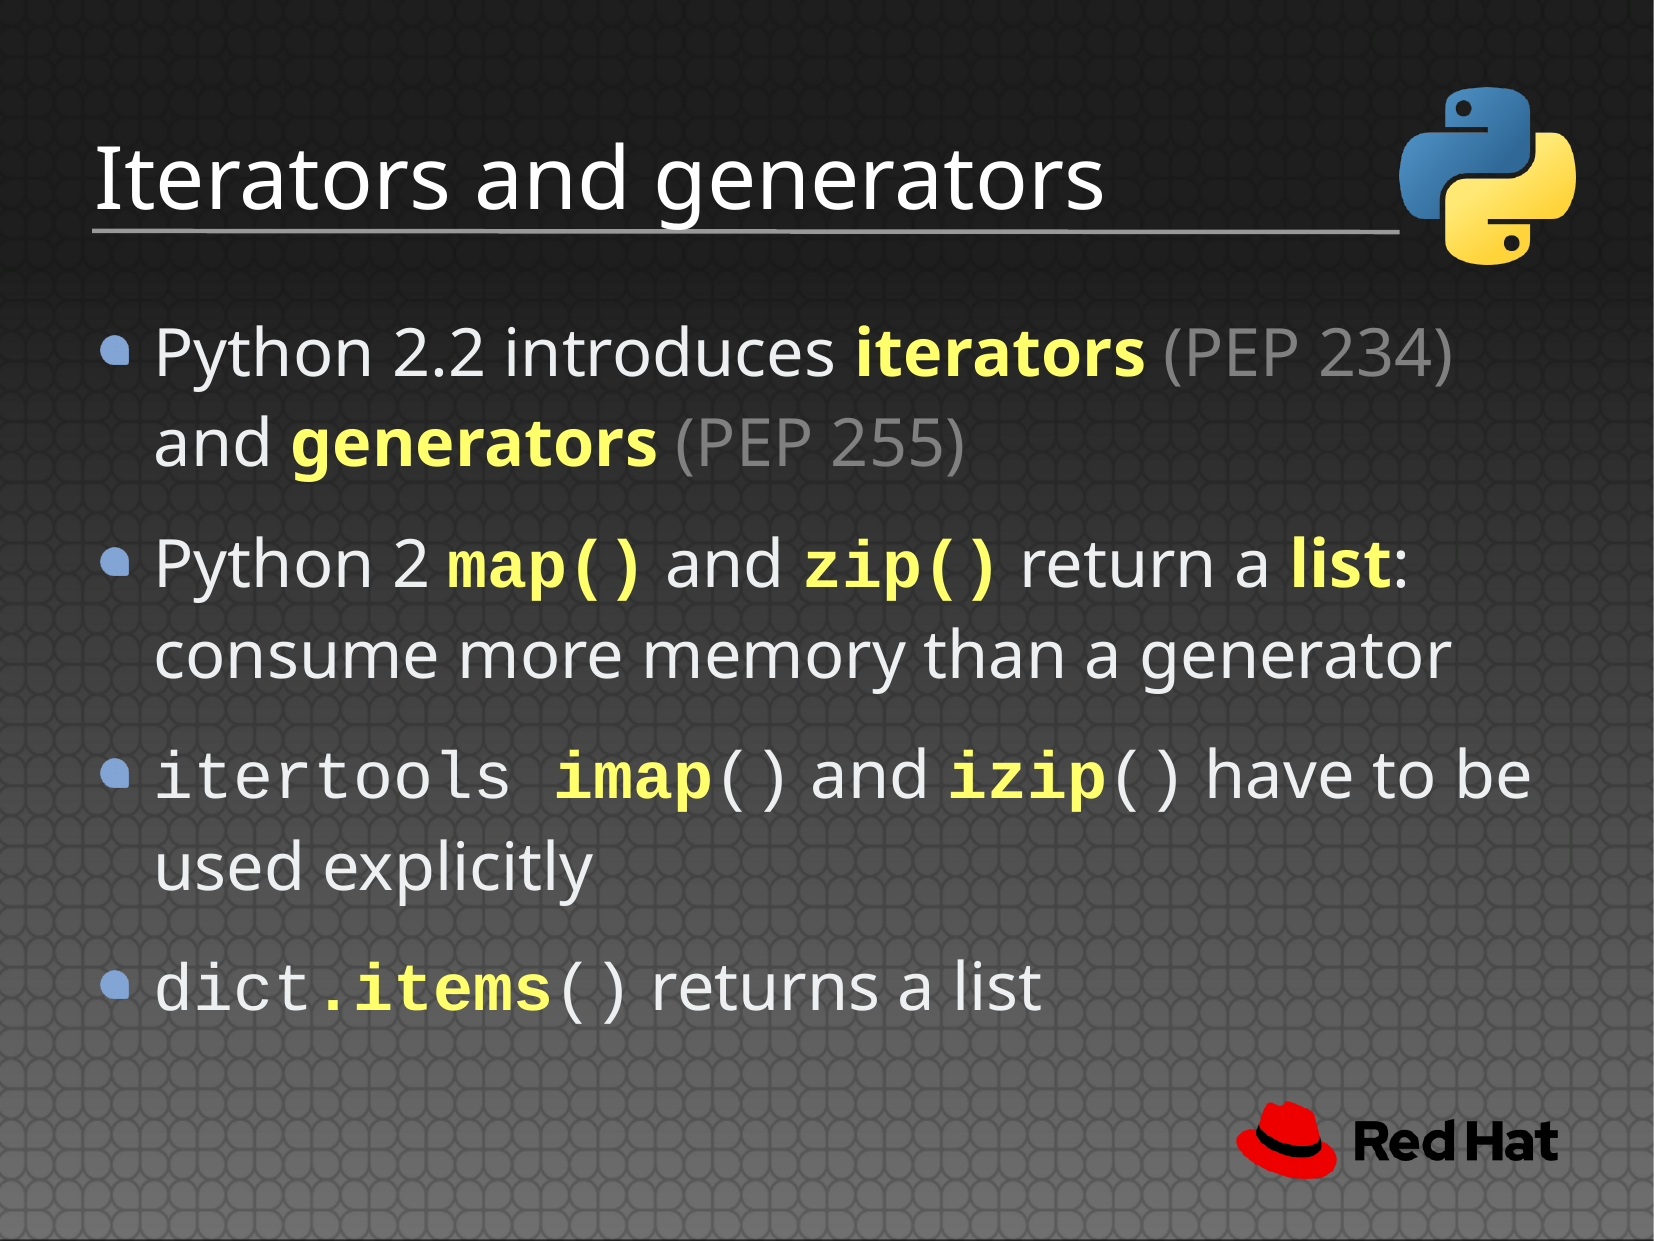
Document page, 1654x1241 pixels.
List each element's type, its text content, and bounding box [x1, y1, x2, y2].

title Iterators and generators [94, 100, 1426, 251]
list Python 2.2 introduces iterators (PEP 234) and generators (PEP 255) Python 2 map() and zip() return a list: consume more memory than a generator itertools imap() and izip() have to be used explicitly dict.items() returns a list [82, 304, 1571, 1045]
picture [0, 0, 1654, 1241]
